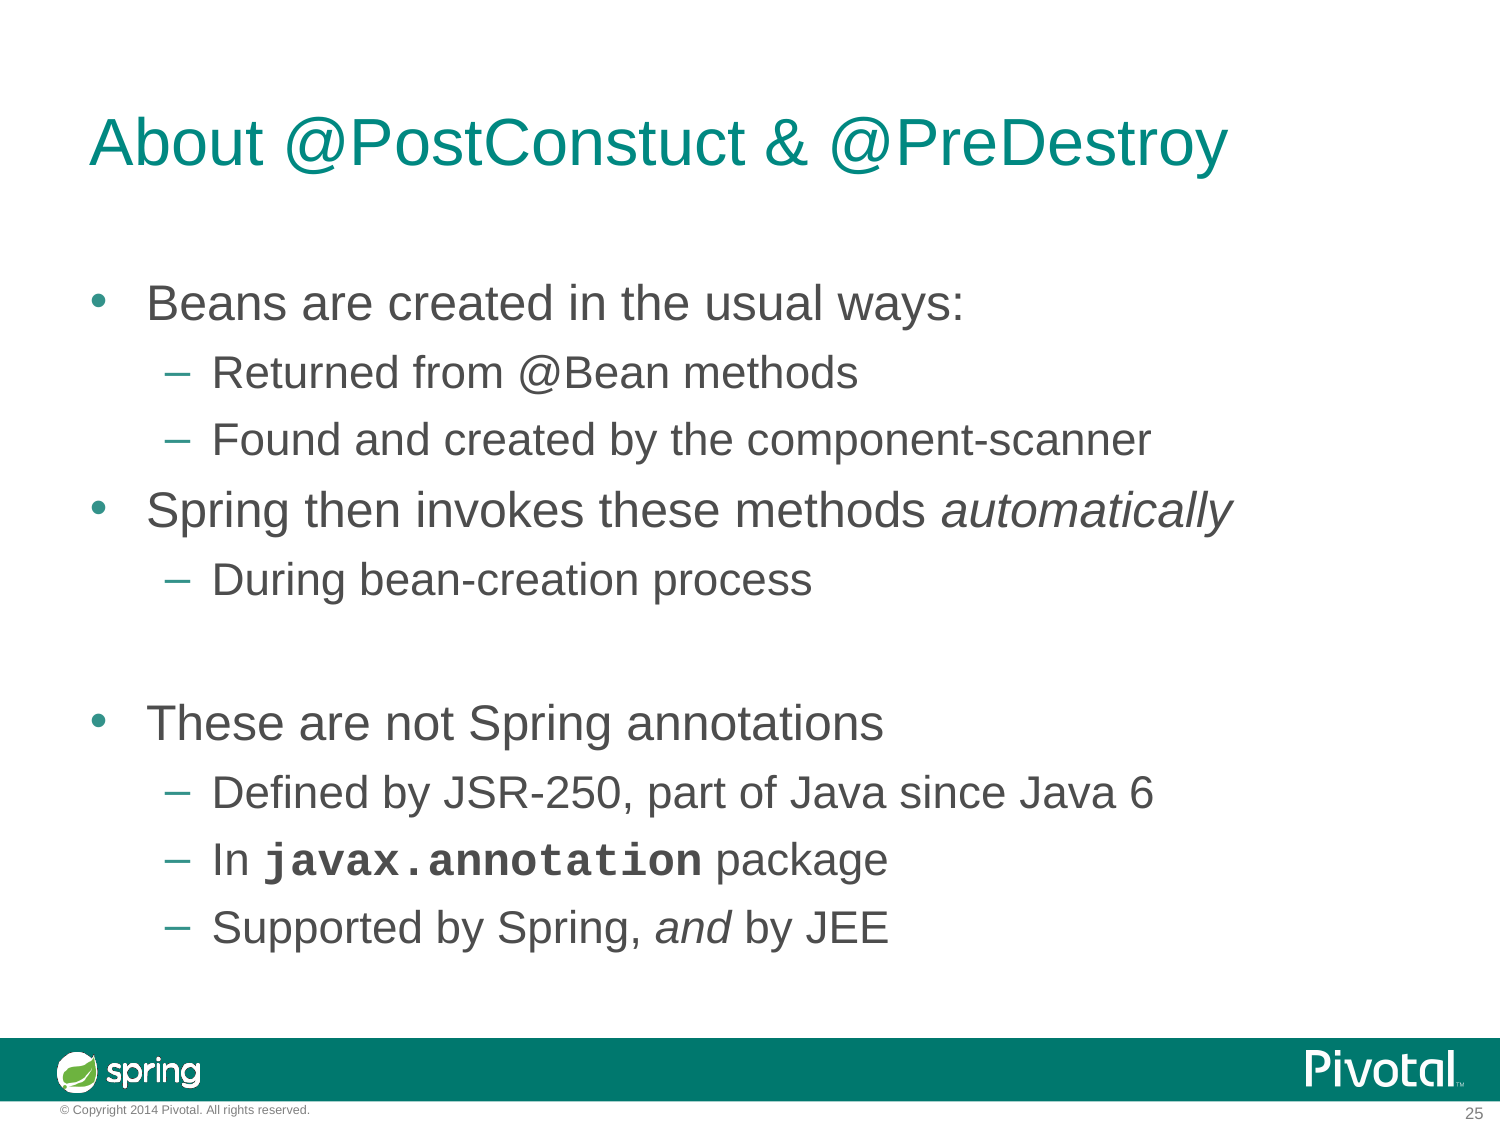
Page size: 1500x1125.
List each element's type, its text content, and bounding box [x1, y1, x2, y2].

title About @PostConstuct & @PreDestroy [75, 45, 1426, 233]
picture [1306, 1050, 1464, 1087]
picture [32, 1041, 210, 1103]
list Beans are created in the usual ways: Returned from @Bean methods Found and created by the component-scanner Spring then invokes these methods automatically During bean-creation process These are not Spring annotations Defined by JSR-250, part of Java since Java 6 In javax.annotation package Supported by Spring, and by JEE [75, 262, 1426, 1005]
